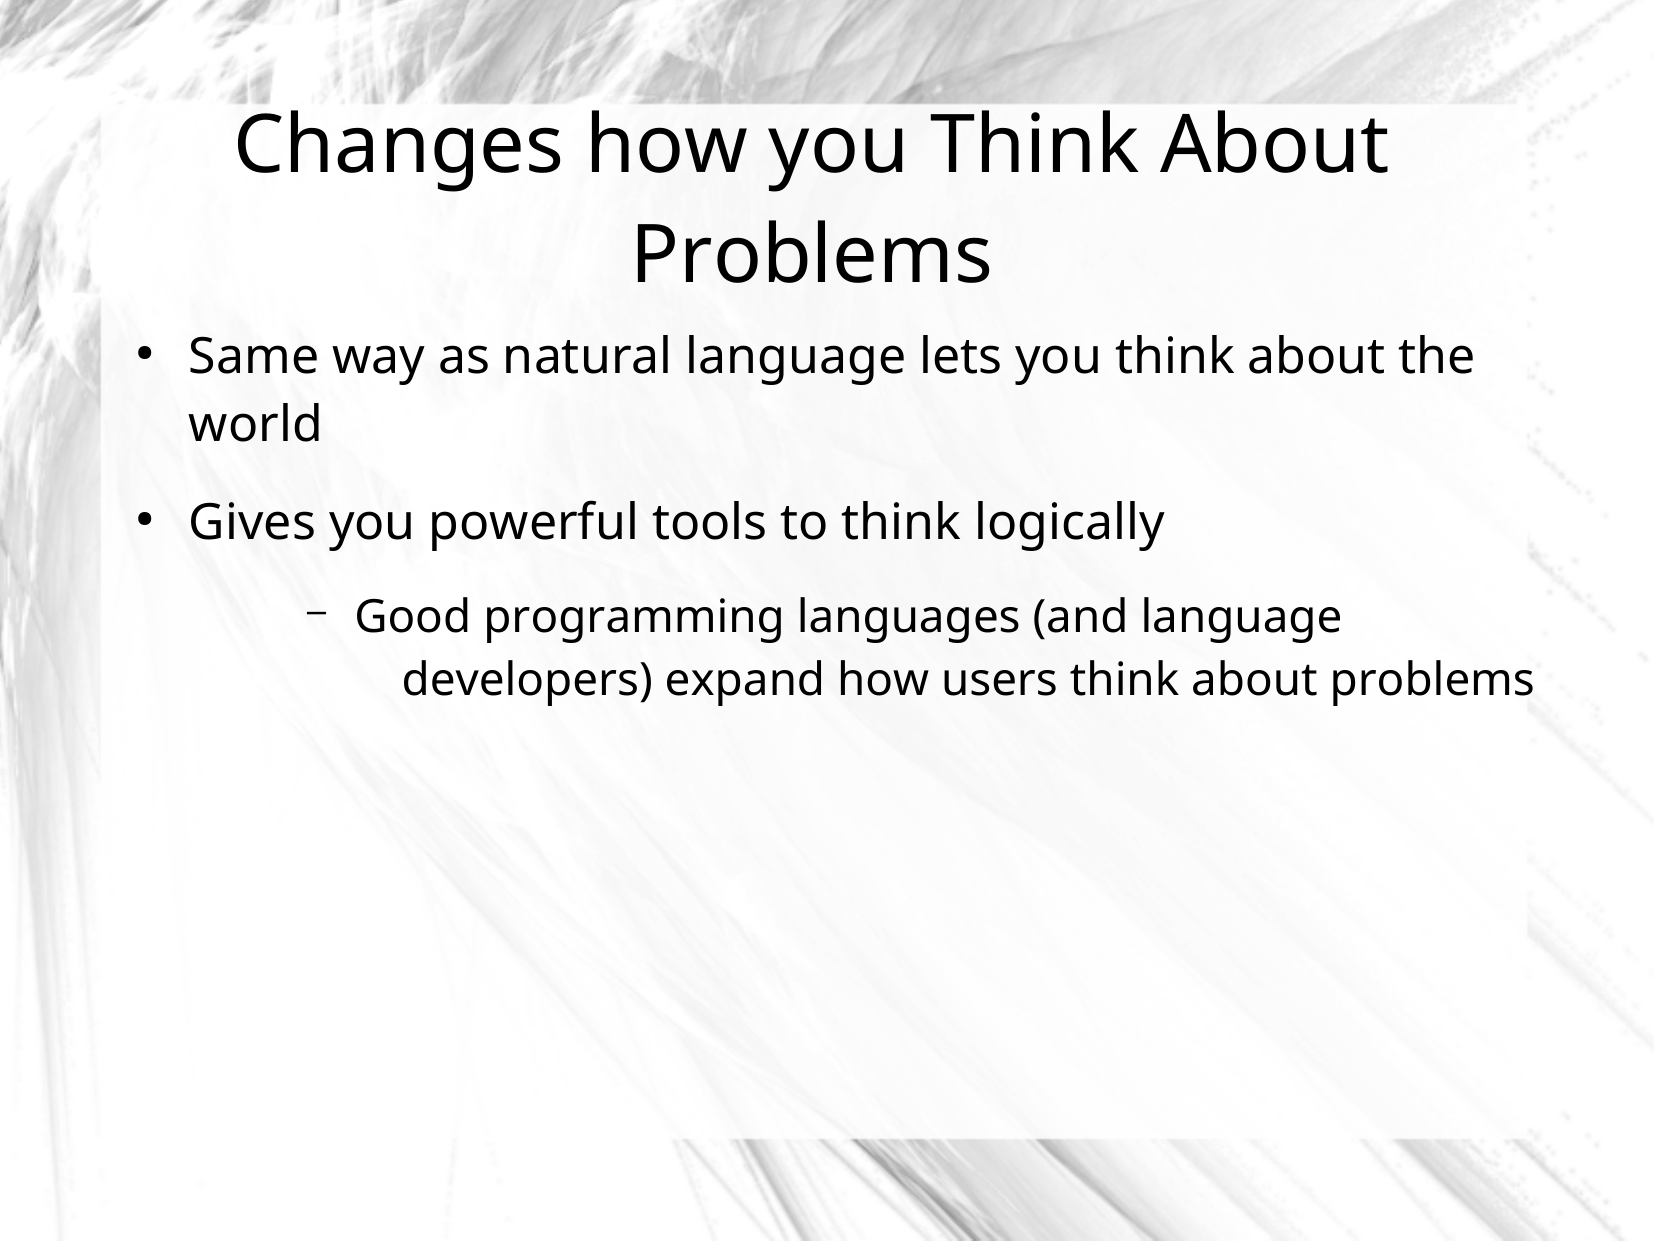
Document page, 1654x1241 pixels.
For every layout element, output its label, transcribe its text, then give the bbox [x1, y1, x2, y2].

list Same way as natural language lets you think about the world Gives you powerful tools to think logically Good programming languages (and language developers) expand how users think about problems [118, 319, 1571, 1040]
picture [0, 0, 1654, 1241]
title Changes how you Think About Problems [118, 98, 1506, 294]
